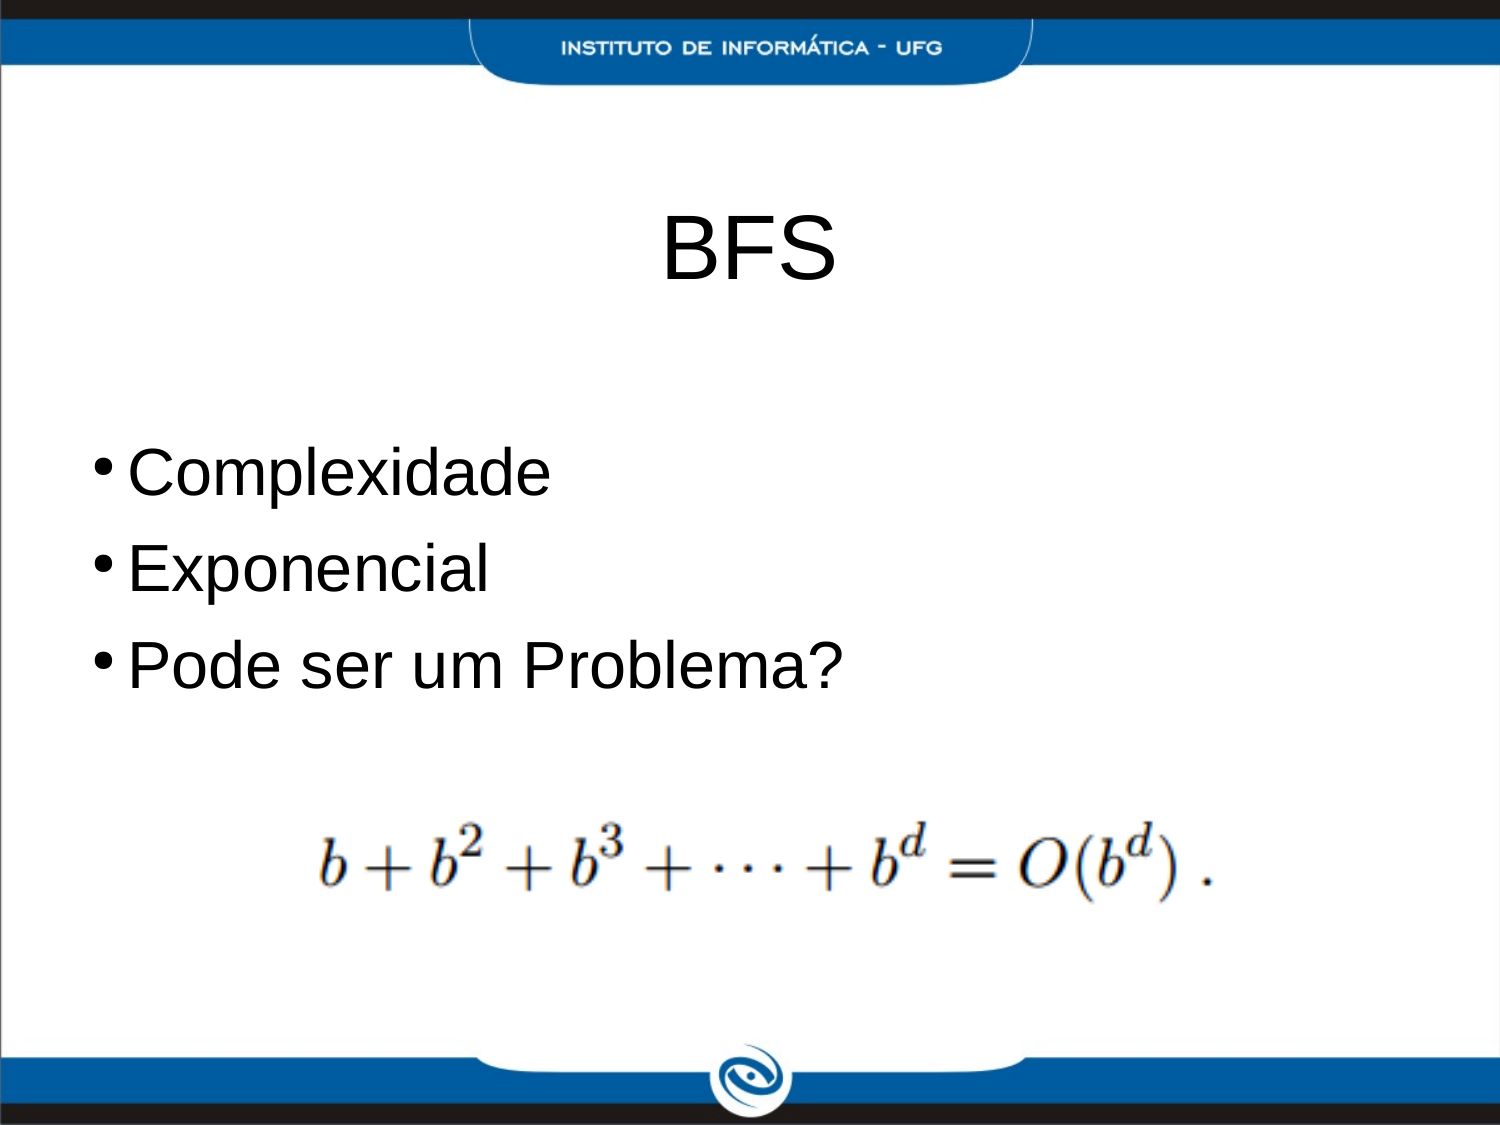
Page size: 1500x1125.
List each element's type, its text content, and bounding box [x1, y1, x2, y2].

list Complexidade Exponencial Pode ser um Problema? [76, 420, 1424, 988]
title BFS [75, 148, 1426, 337]
picture [0, 0, 1500, 1125]
